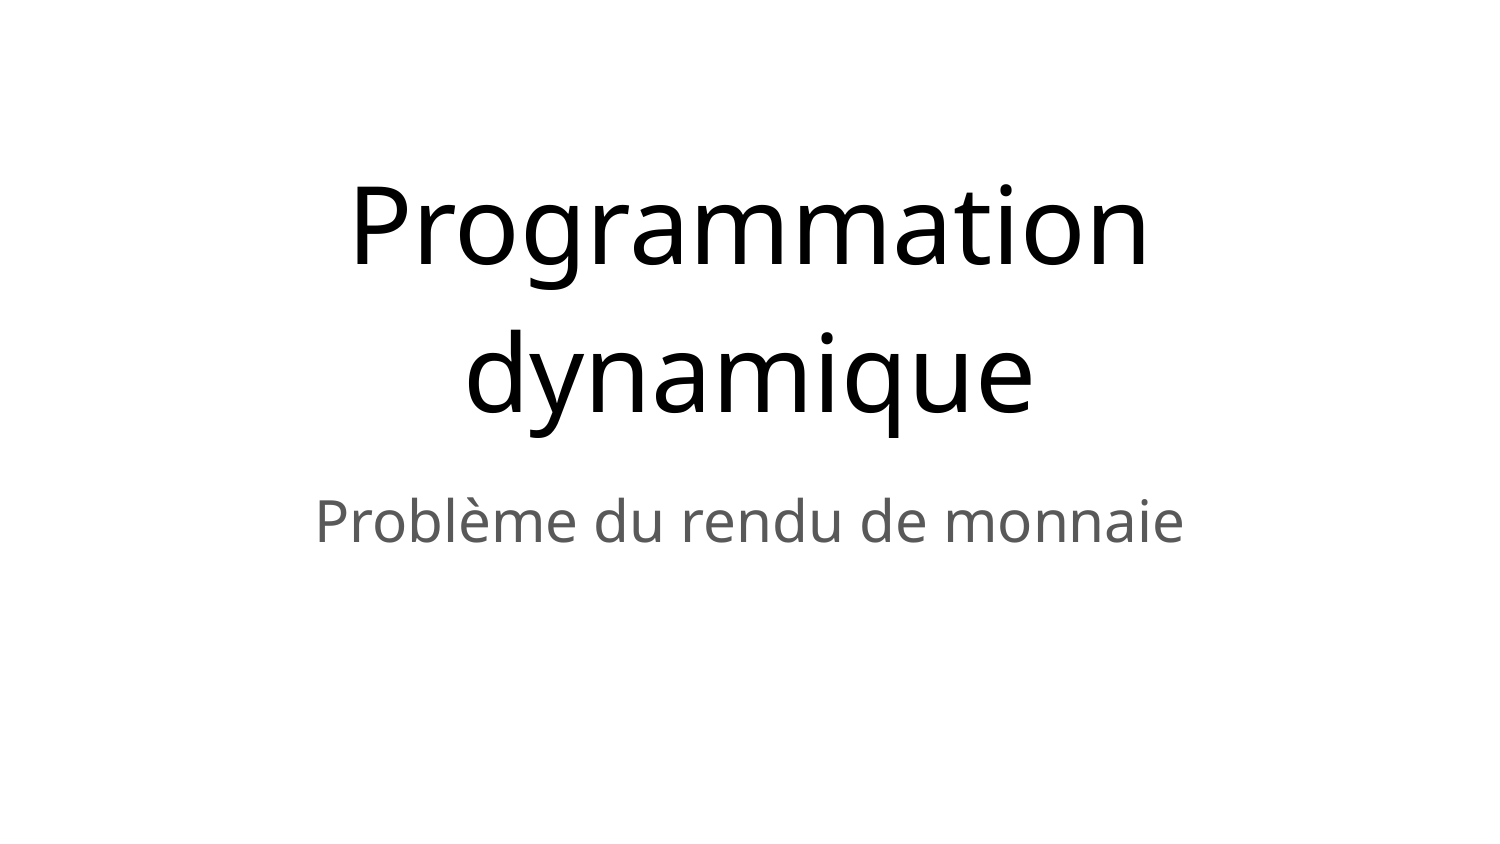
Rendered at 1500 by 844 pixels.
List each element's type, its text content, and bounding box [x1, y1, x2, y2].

title Programmation dynamique [51, 122, 1449, 459]
subtitle Problème du rendu de monnaie [51, 464, 1449, 595]
